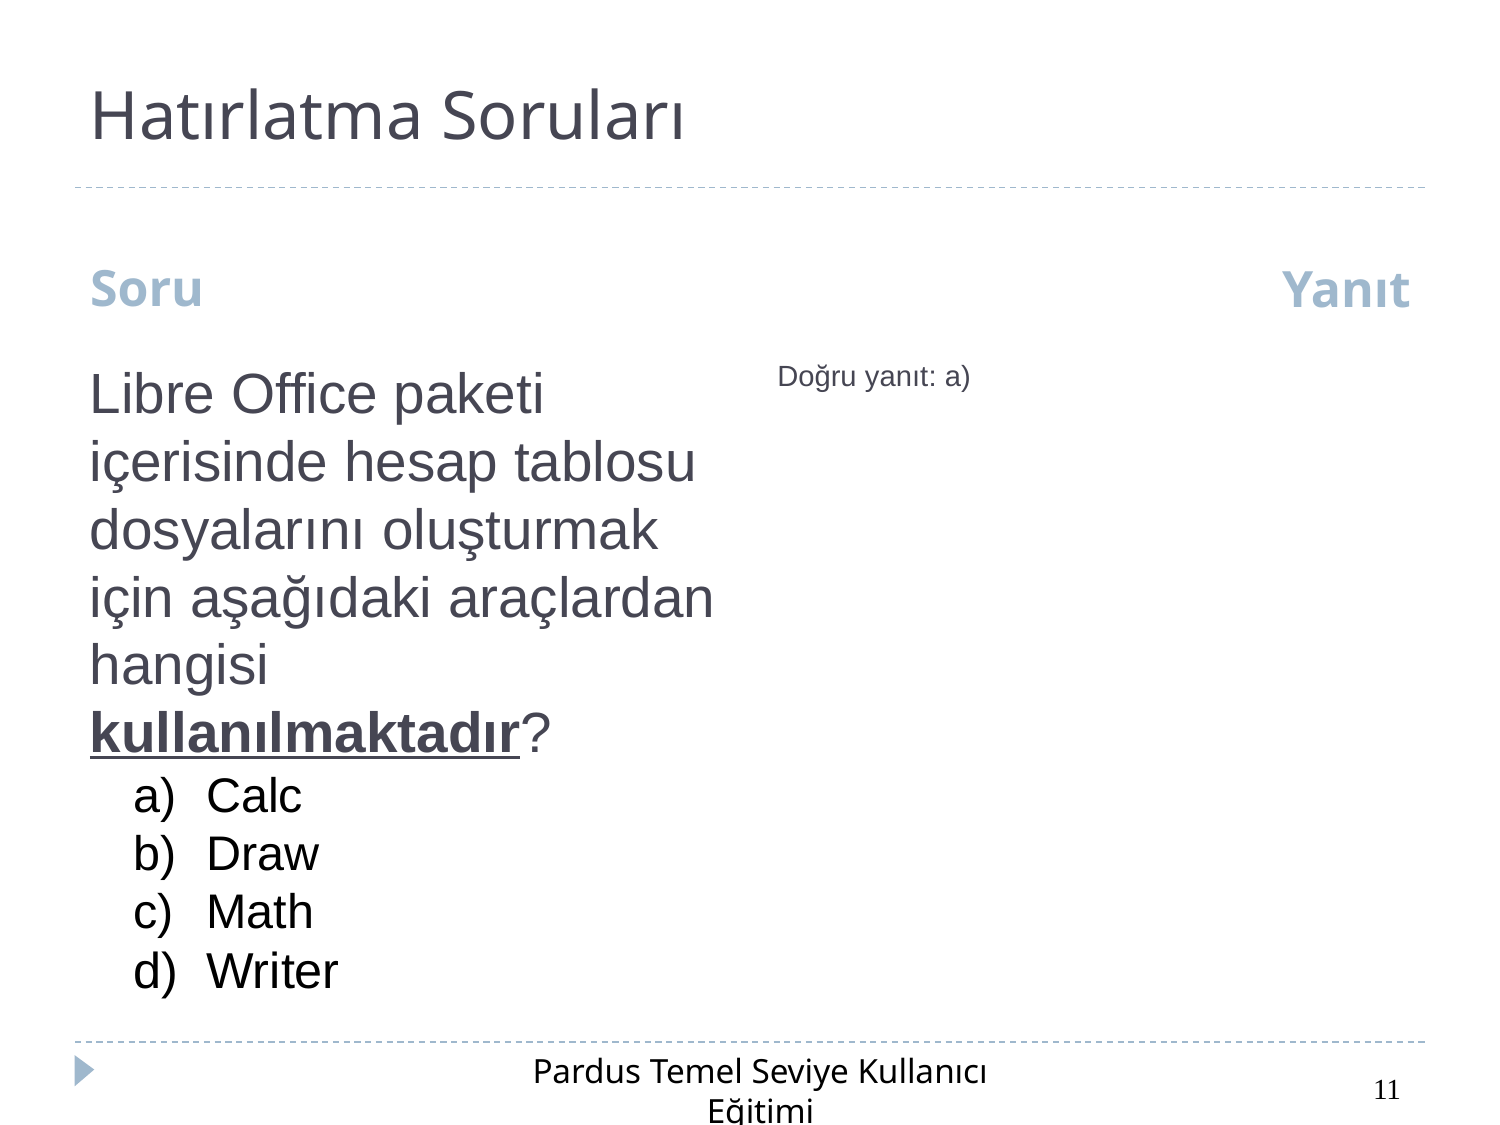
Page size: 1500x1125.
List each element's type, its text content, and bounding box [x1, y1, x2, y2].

title Hatırlatma Soruları [75, 37, 1425, 188]
list Doğru yanıt: a) [762, 350, 1425, 1013]
list Soru [75, 210, 738, 324]
list Yanıt [762, 212, 1426, 325]
list Libre Office paketi içerisinde hesap tablosu dosyalarını oluşturmak için aşağıdaki araçlardan hangisi kullanılmaktadır? Calc Draw Math Writer [75, 350, 738, 1013]
